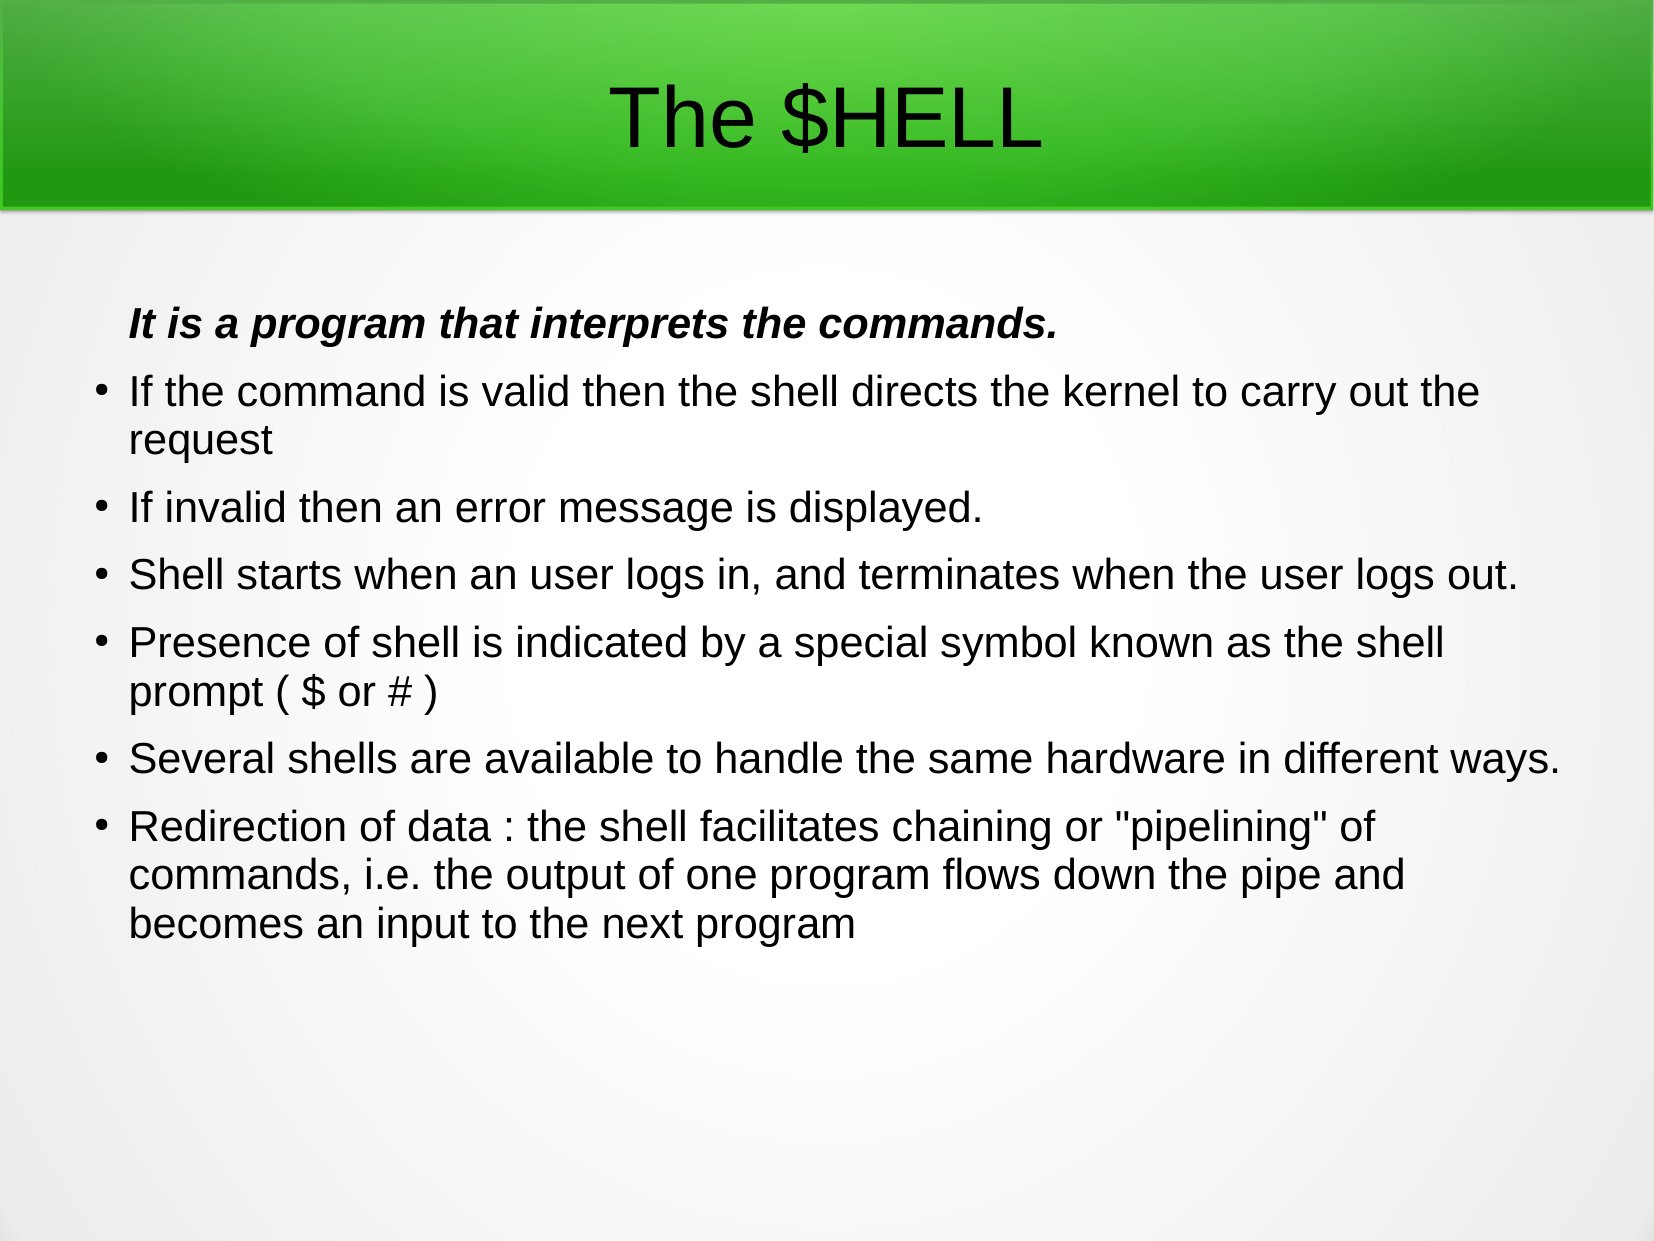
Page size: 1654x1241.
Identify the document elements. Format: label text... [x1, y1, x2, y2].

title The $HELL [82, 47, 1571, 189]
list It is a program that interprets the commands. If the command is valid then the shell directs the kernel to carry out the request If invalid then an error message is displayed. Shell starts when an user logs in, and terminates when the user logs out. Presence of shell is indicated by a special symbol known as the shell prompt ( $ or # ) Several shells are available to handle the same hardware in different ways. Redirection of data : the shell facilitates chaining or "pipelining" of commands, i.e. the output of one program flows down the pipe and becomes an input to the next program [82, 299, 1571, 1019]
